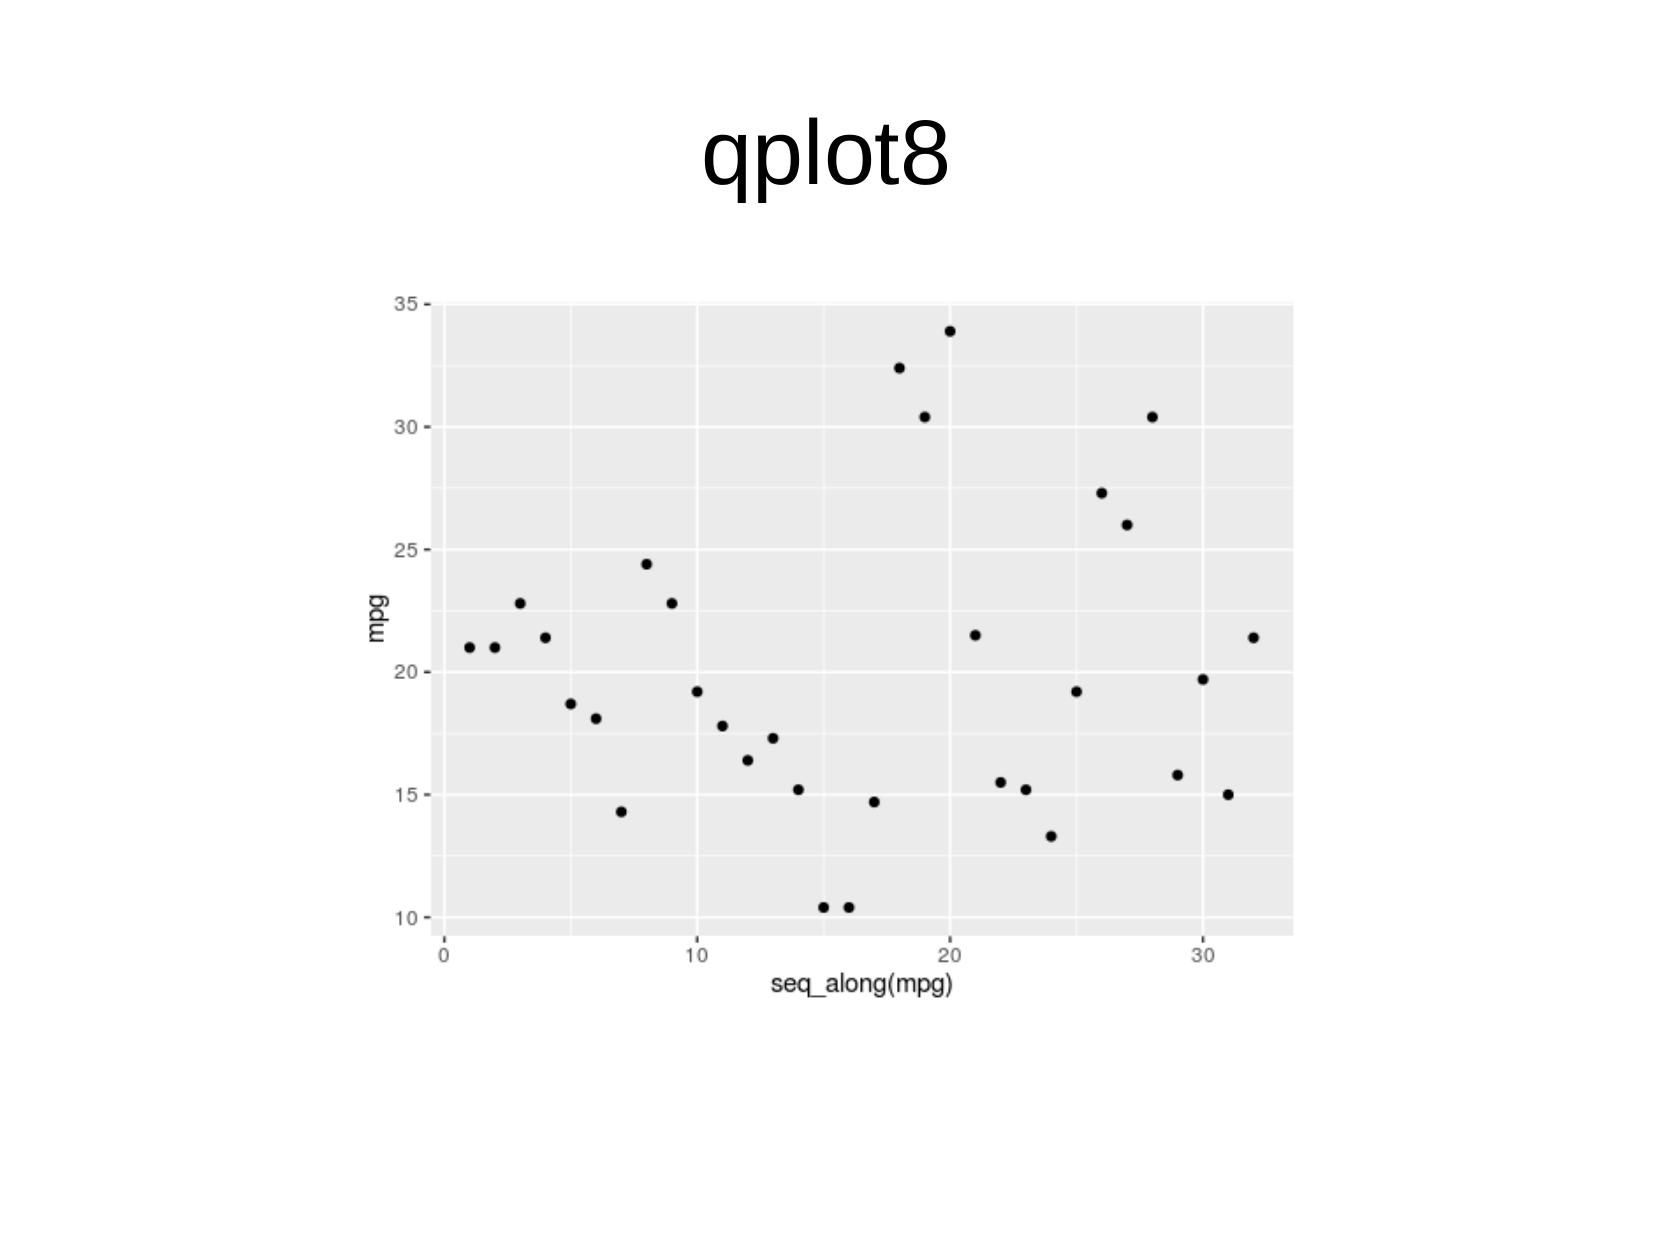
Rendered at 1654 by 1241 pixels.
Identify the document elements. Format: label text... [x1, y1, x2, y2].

title qplot8 [82, 49, 1571, 257]
picture [347, 290, 1306, 1010]
